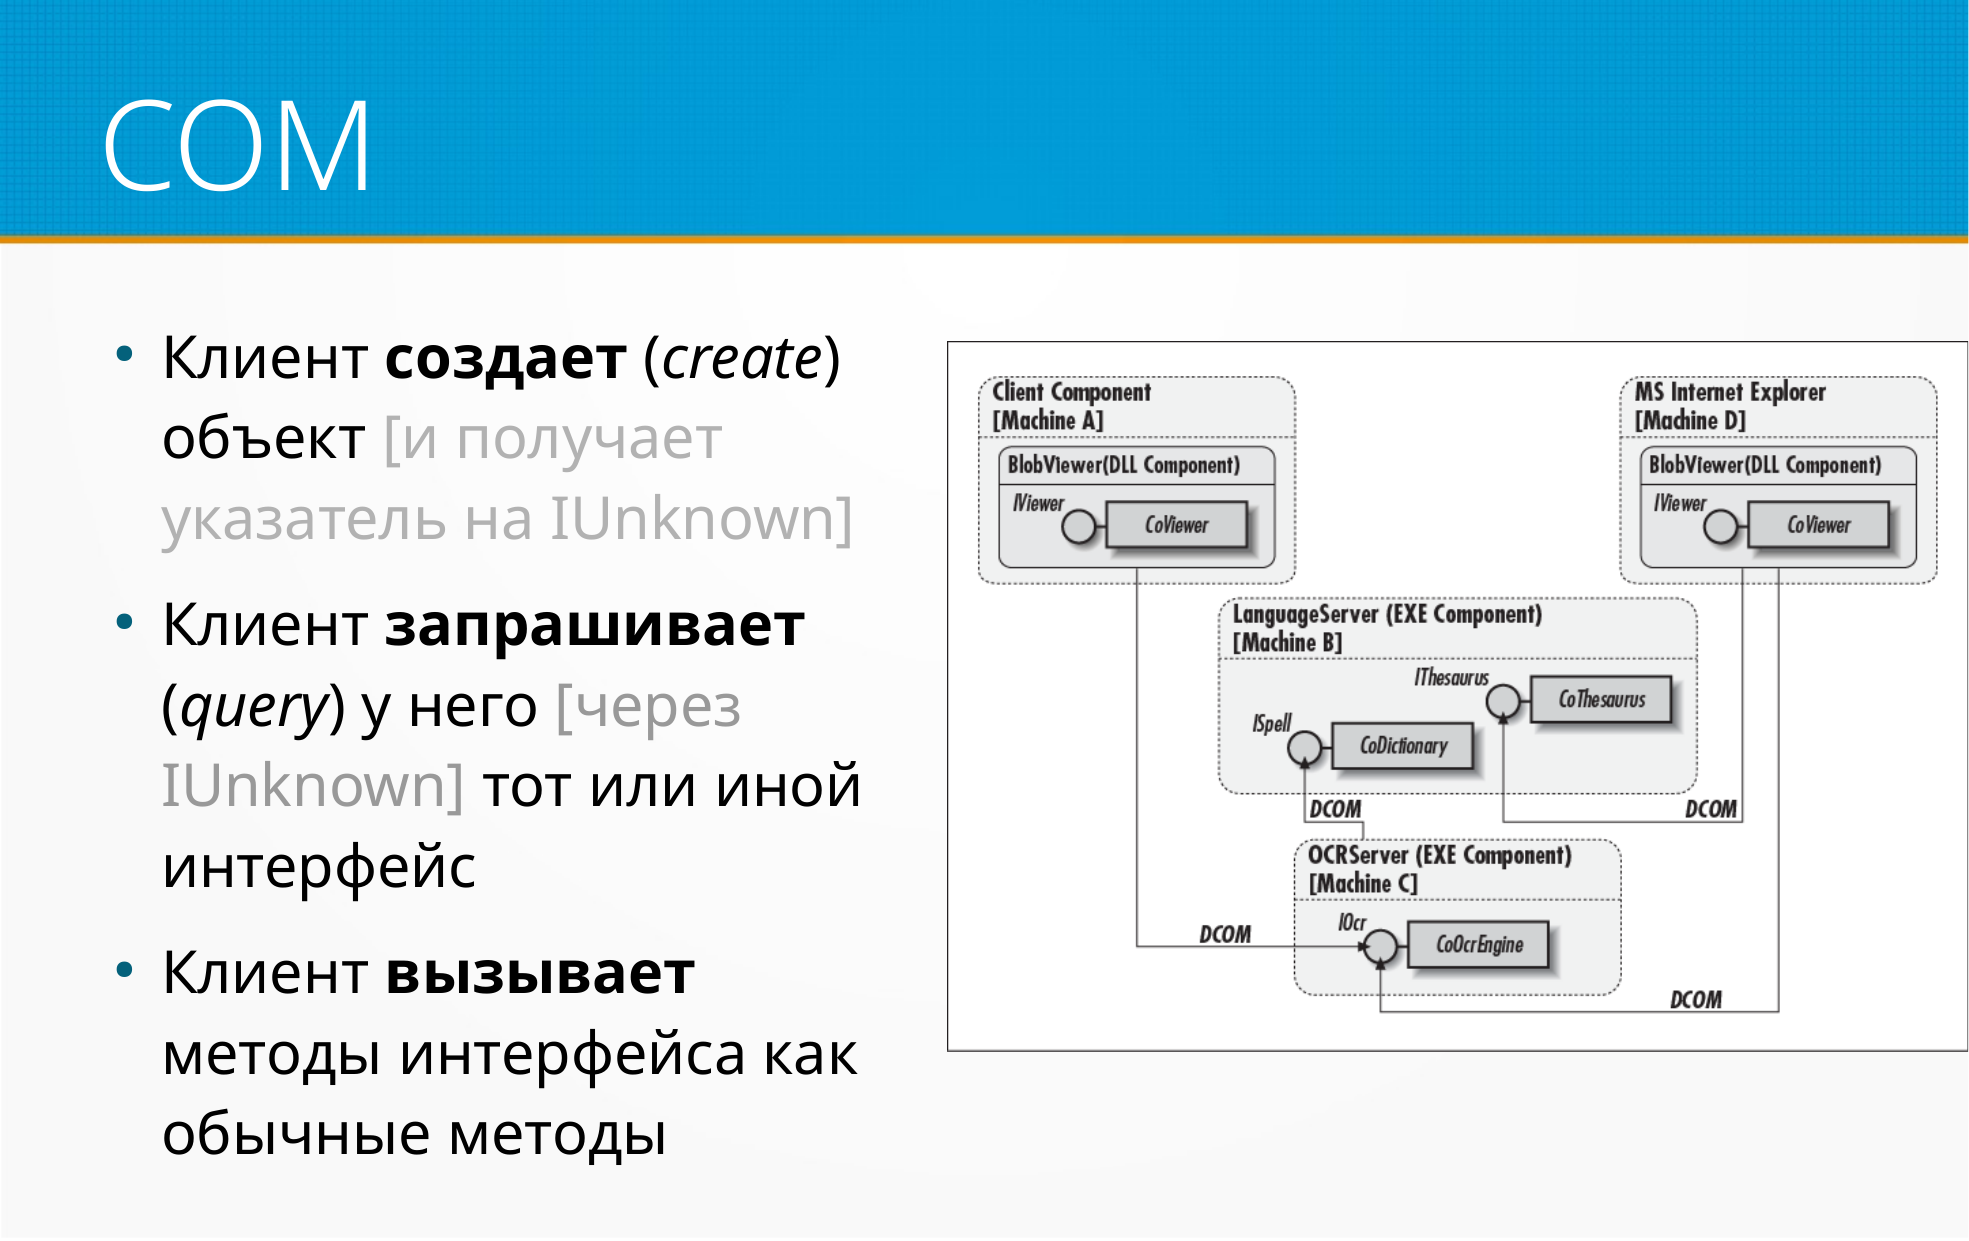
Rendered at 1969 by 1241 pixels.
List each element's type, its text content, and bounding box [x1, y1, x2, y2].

list Клиент создает (create) объект [и получает указатель на IUnknown] Клиент запрашивает (query) у него [через IUnknown] тот или иной интерфейс Клиент вызывает методы интерфейса как обычные методы [98, 315, 934, 1182]
picture [0, 233, 1969, 1241]
title COM [98, 19, 1870, 227]
